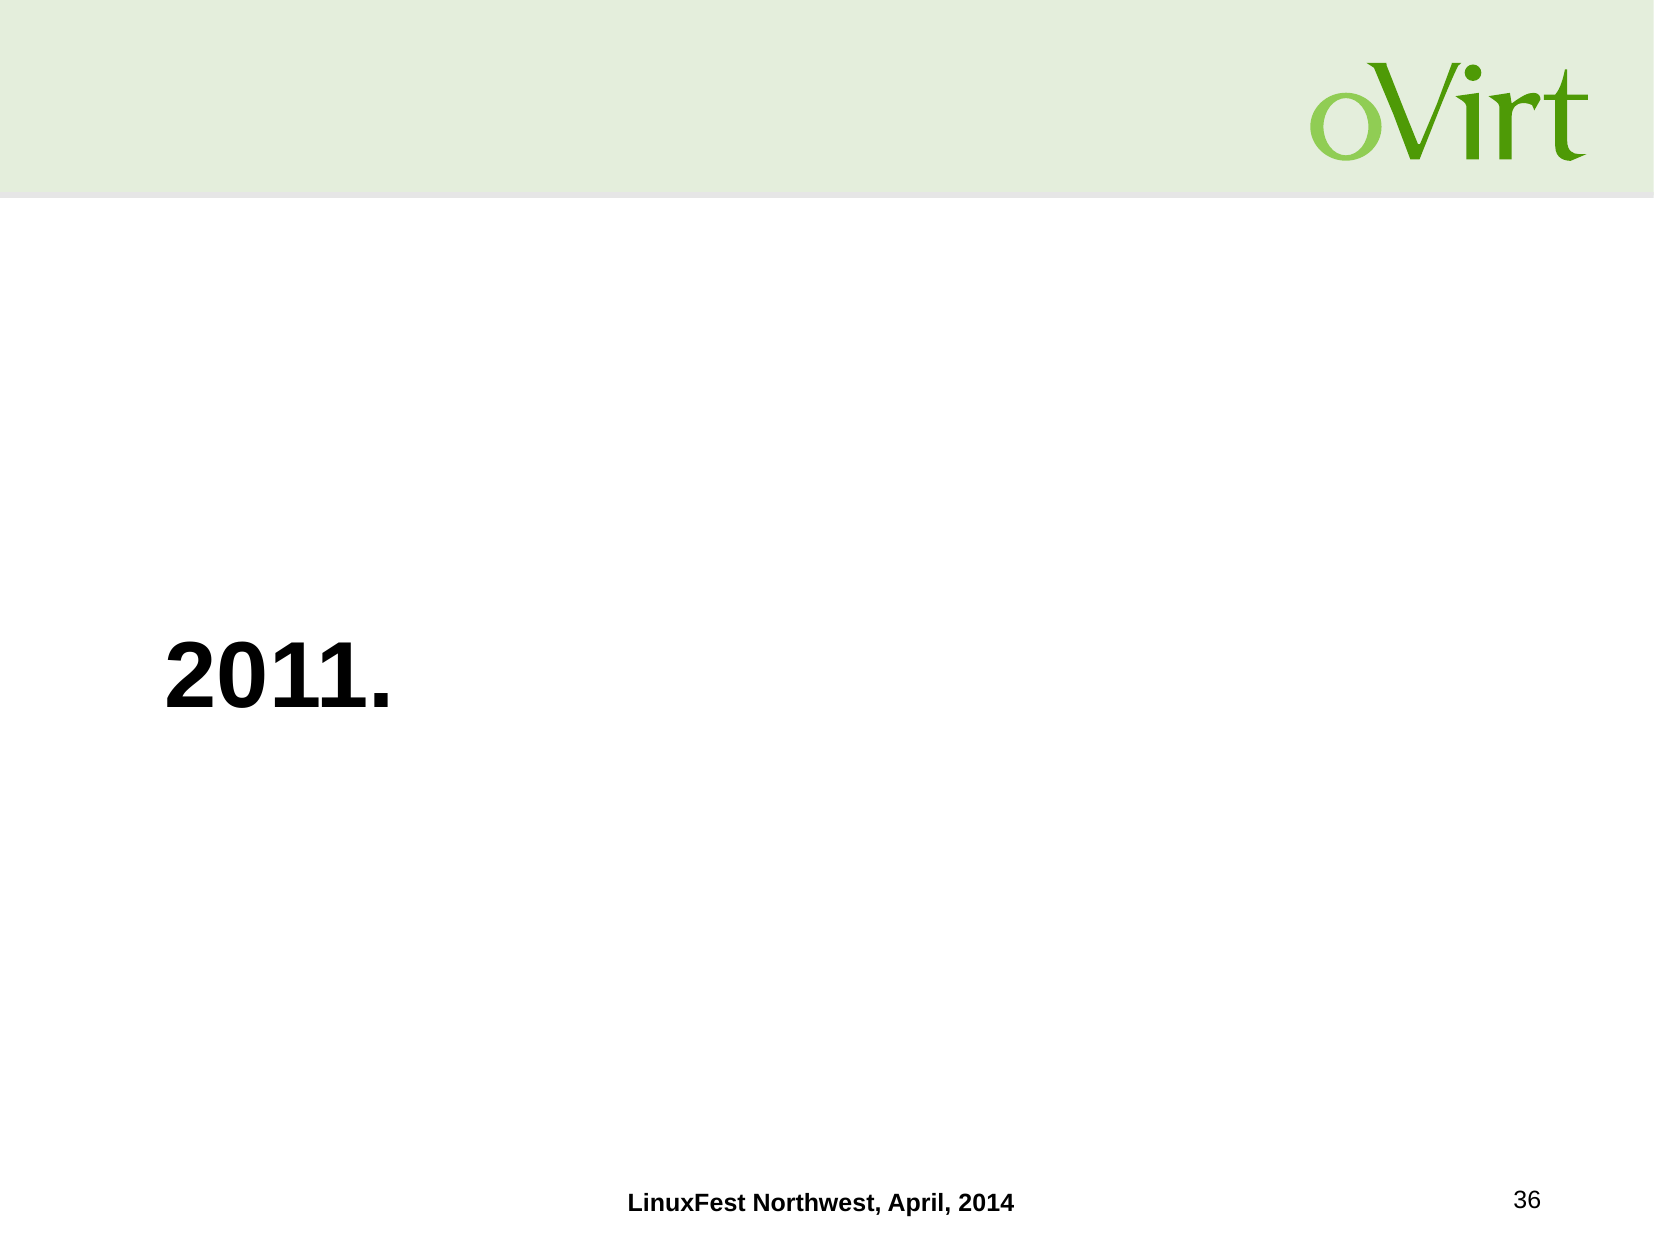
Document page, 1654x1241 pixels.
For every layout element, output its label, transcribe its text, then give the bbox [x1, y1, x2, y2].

text_box 2011. [150, 615, 1654, 750]
